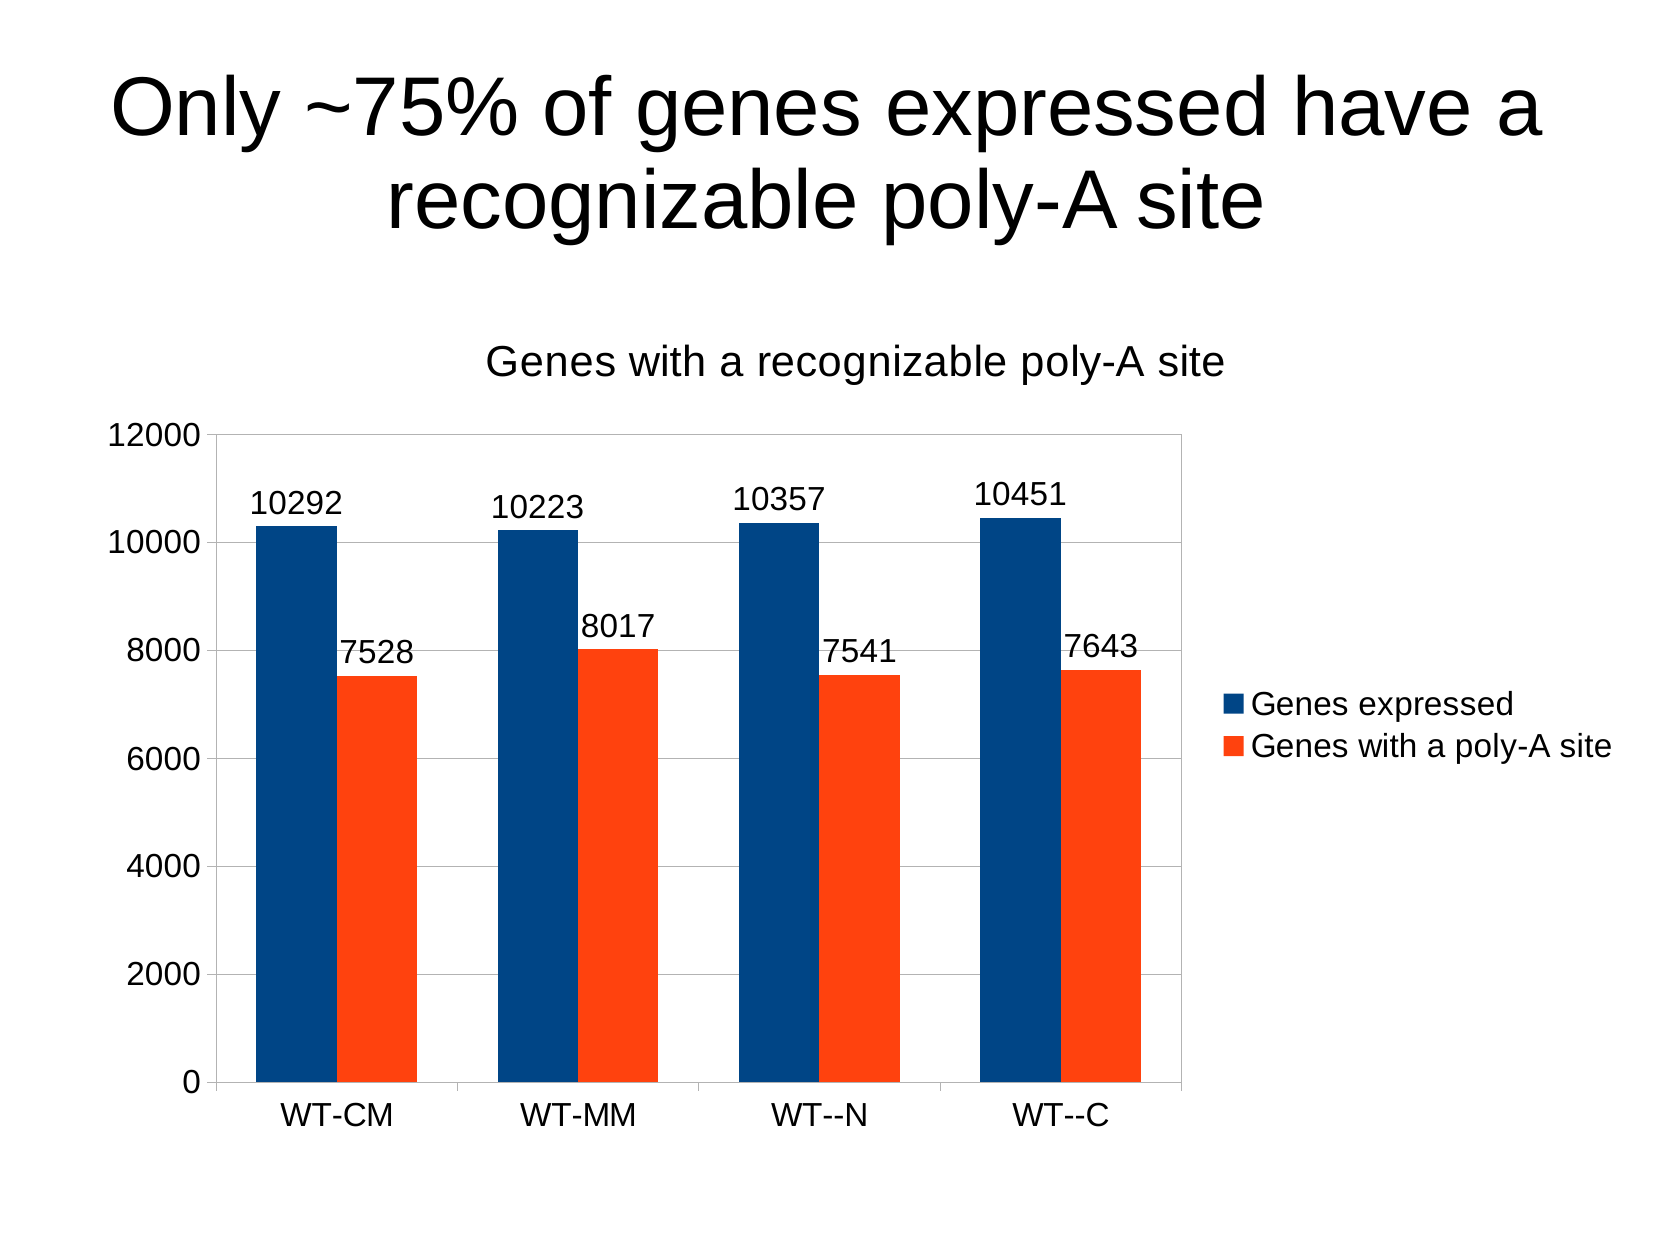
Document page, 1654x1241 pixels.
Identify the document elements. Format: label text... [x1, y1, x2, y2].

title Only ~75% of genes expressed have a recognizable poly-A site [82, 49, 1571, 257]
chart [76, 300, 1637, 1150]
